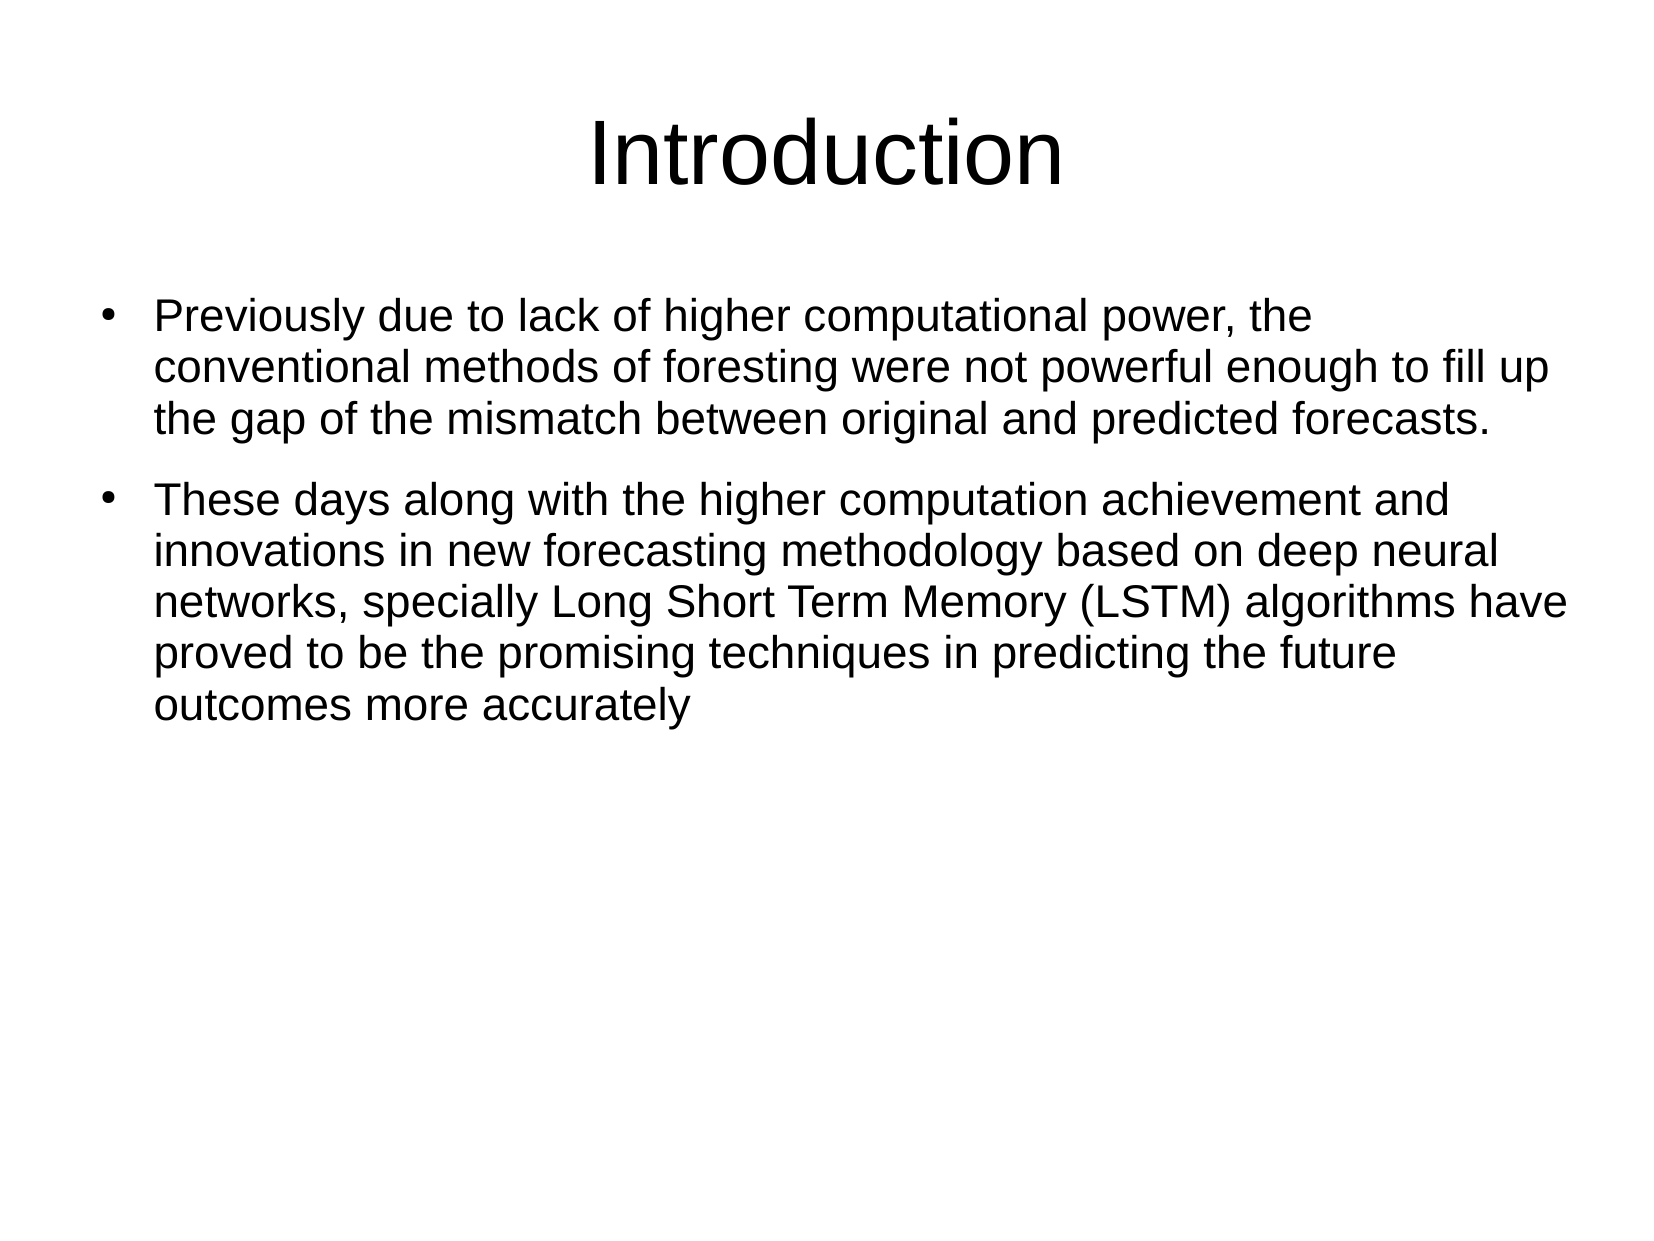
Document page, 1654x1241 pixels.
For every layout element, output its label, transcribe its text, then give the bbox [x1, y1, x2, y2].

title Introduction [82, 49, 1571, 257]
list Previously due to lack of higher computational power, the conventional methods of foresting were not powerful enough to fill up the gap of the mismatch between original and predicted forecasts. These days along with the higher computation achievement and innovations in new forecasting methodology based on deep neural networks, specially Long Short Term Memory (LSTM) algorithms have proved to be the promising techniques in predicting the future outcomes more accurately [82, 290, 1571, 1010]
